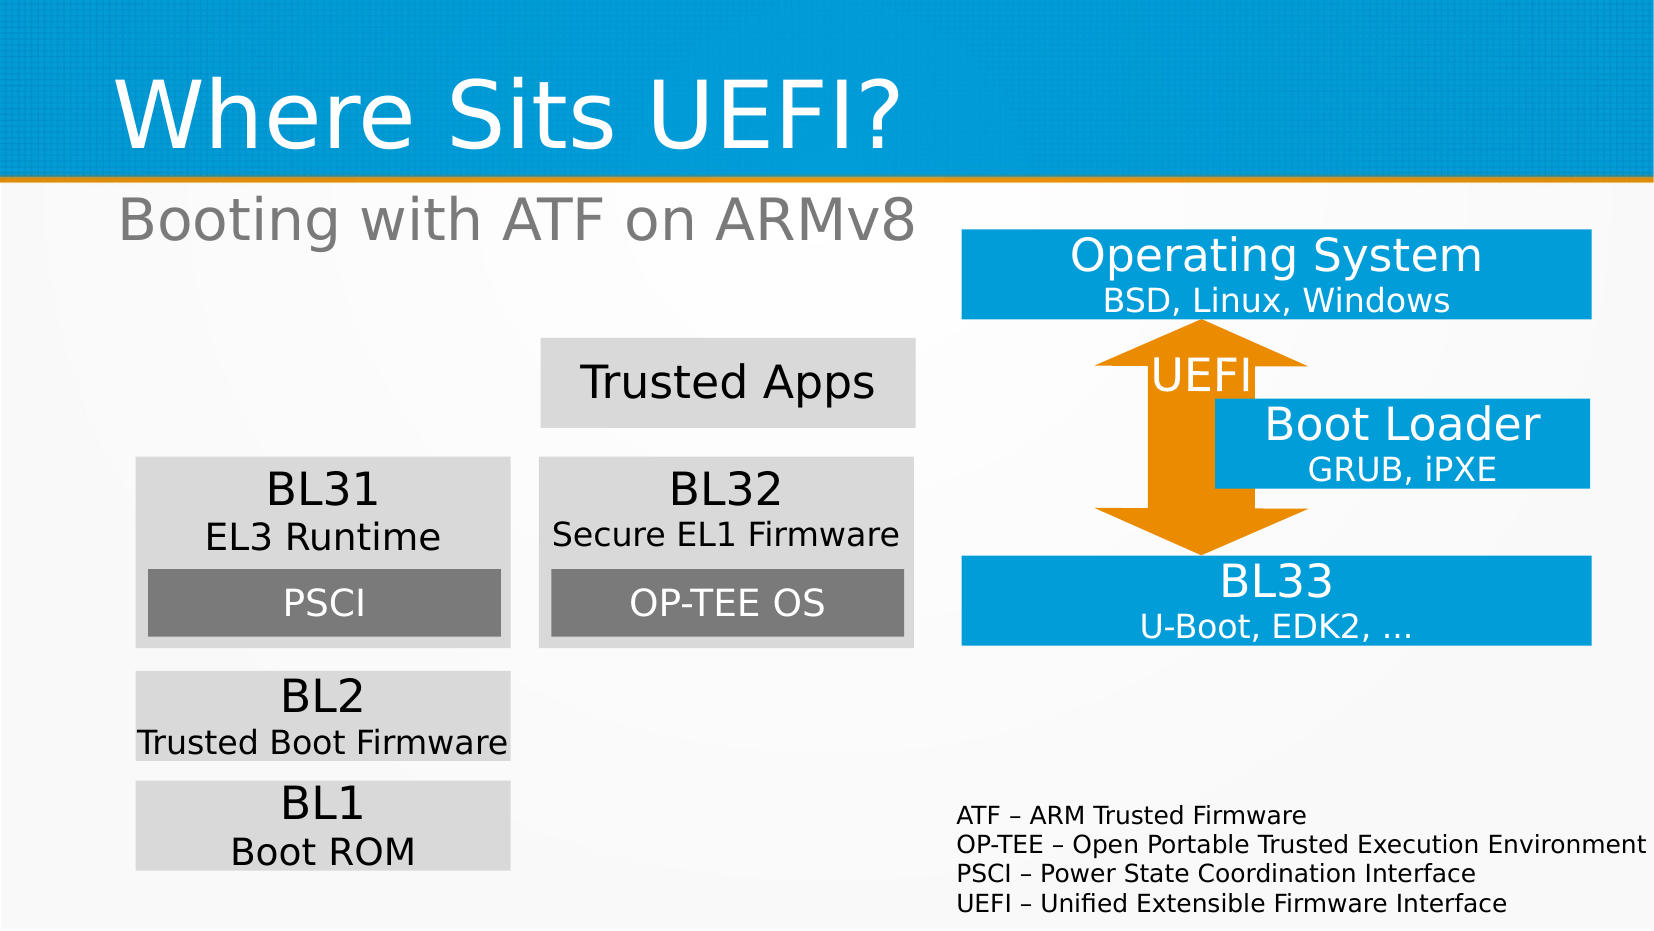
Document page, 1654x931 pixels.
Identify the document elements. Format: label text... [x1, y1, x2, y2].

text_box Booting with ATF on ARMv8 [111, 180, 934, 274]
text_box BL32 Secure EL1 Firmware [538, 456, 914, 649]
title Where Sits UEFI? [82, 14, 1571, 171]
text_box ATF – ARM Trusted Firmware OP-TEE – Open Portable Trusted Execution Environment PSCI – Power State Coordination Interface UEFI – Unified Extensible Firmware Interface [950, 795, 1654, 925]
picture [0, 175, 1654, 931]
text_box UEFI [1094, 320, 1309, 555]
text_box Boot Loader GRUB, iPXE [1215, 398, 1591, 489]
text_box BL31 EL3 Runtime [135, 456, 511, 649]
text_box BL33 U-Boot, EDK2, ... [961, 555, 1592, 646]
text_box OP-TEE OS [551, 569, 905, 637]
text_box BL2 Trusted Boot Firmware [135, 670, 511, 761]
text_box Trusted Apps [540, 337, 916, 428]
text_box Operating System BSD, Linux, Windows [961, 229, 1592, 320]
text_box PSCI [148, 569, 501, 637]
text_box BL1 Boot ROM [135, 780, 511, 871]
